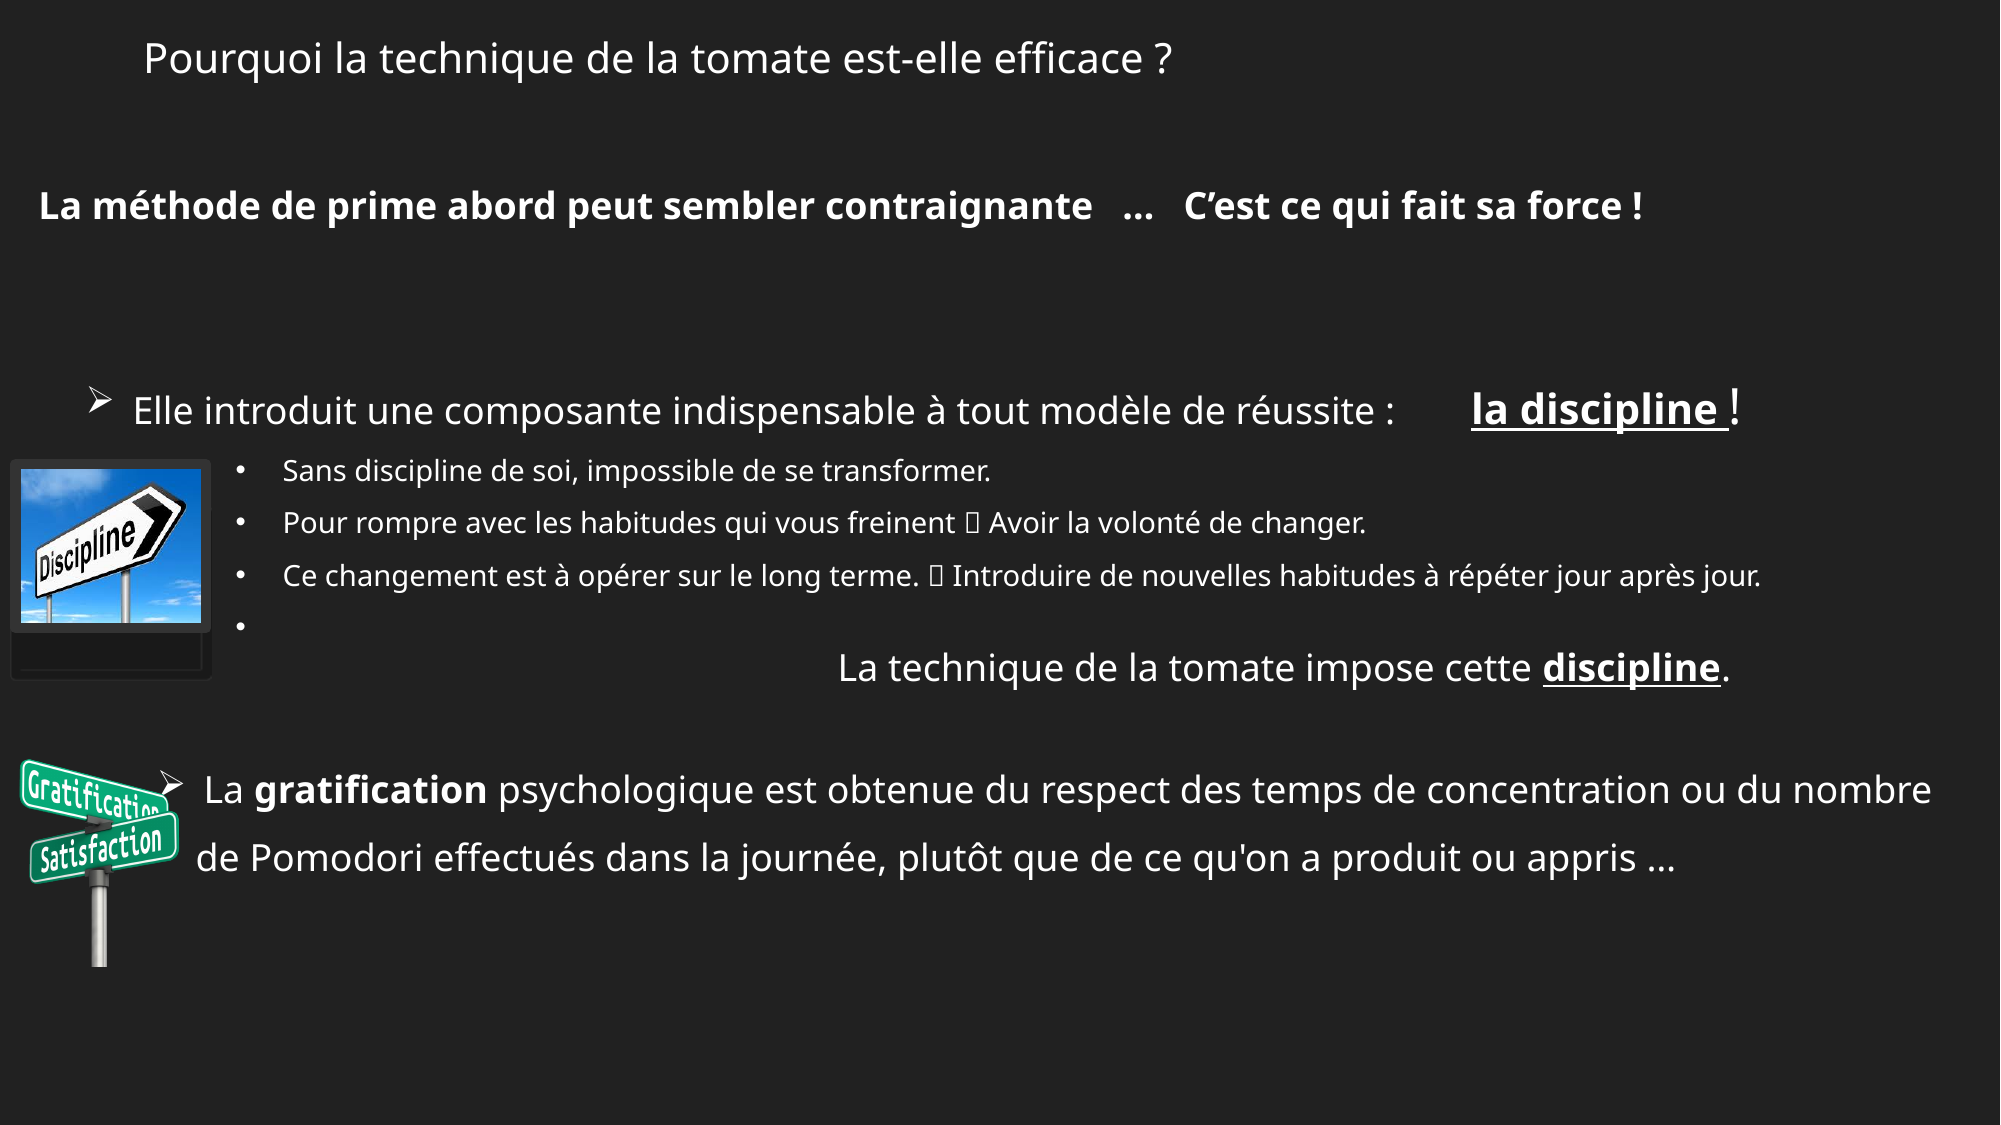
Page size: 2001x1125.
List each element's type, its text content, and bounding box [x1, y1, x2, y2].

text_box La méthode de prime abord peut sembler contraignante … C’est ce qui fait sa force ! [23, 174, 1938, 235]
text_box Elle introduit une composante indispensable à tout modèle de réussite : la discipline ! Sans discipline de soi, impossible de se transformer. Pour rompre avec les habitudes qui vous freinent  Avoir la volonté de changer. Ce changement est à opérer sur le long terme.  Introduire de nouvelles habitudes à répéter jour après jour. La technique de la tomate impose cette discipline. [70, 307, 1926, 697]
picture [20, 469, 201, 623]
text_box Pourquoi la technique de la tomate est-elle efficace ? [128, 24, 1872, 90]
text_box La gratification psychologique est obtenue du respect des temps de concentration ou du nombre de Pomodori effectués dans la journée, plutôt que de ce qu'on a produit ou appris … [141, 736, 2000, 954]
picture [10, 753, 188, 967]
